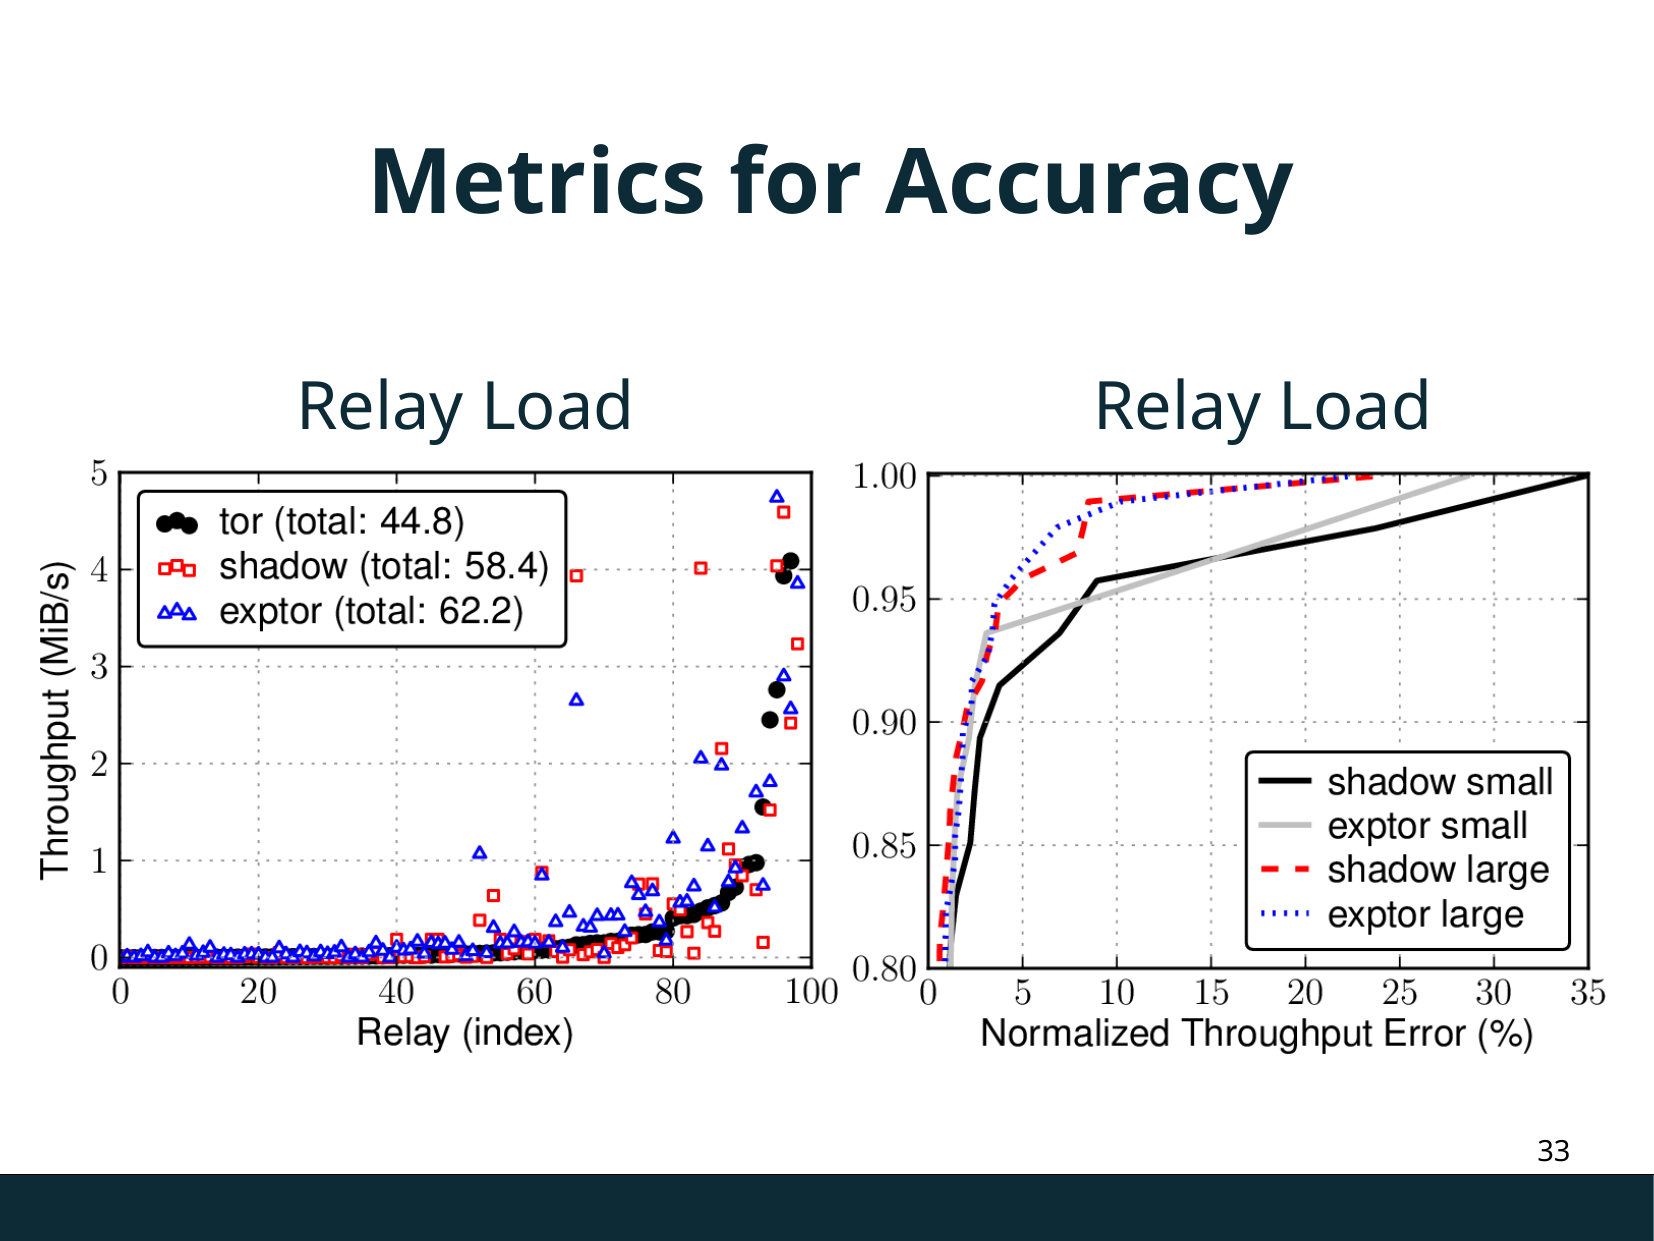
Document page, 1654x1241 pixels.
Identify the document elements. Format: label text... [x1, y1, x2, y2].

picture [30, 448, 1621, 1060]
text_box Relay Load [198, 350, 733, 442]
text_box Relay Load Error [995, 350, 1531, 442]
title Metrics for Accuracy [86, 74, 1575, 282]
